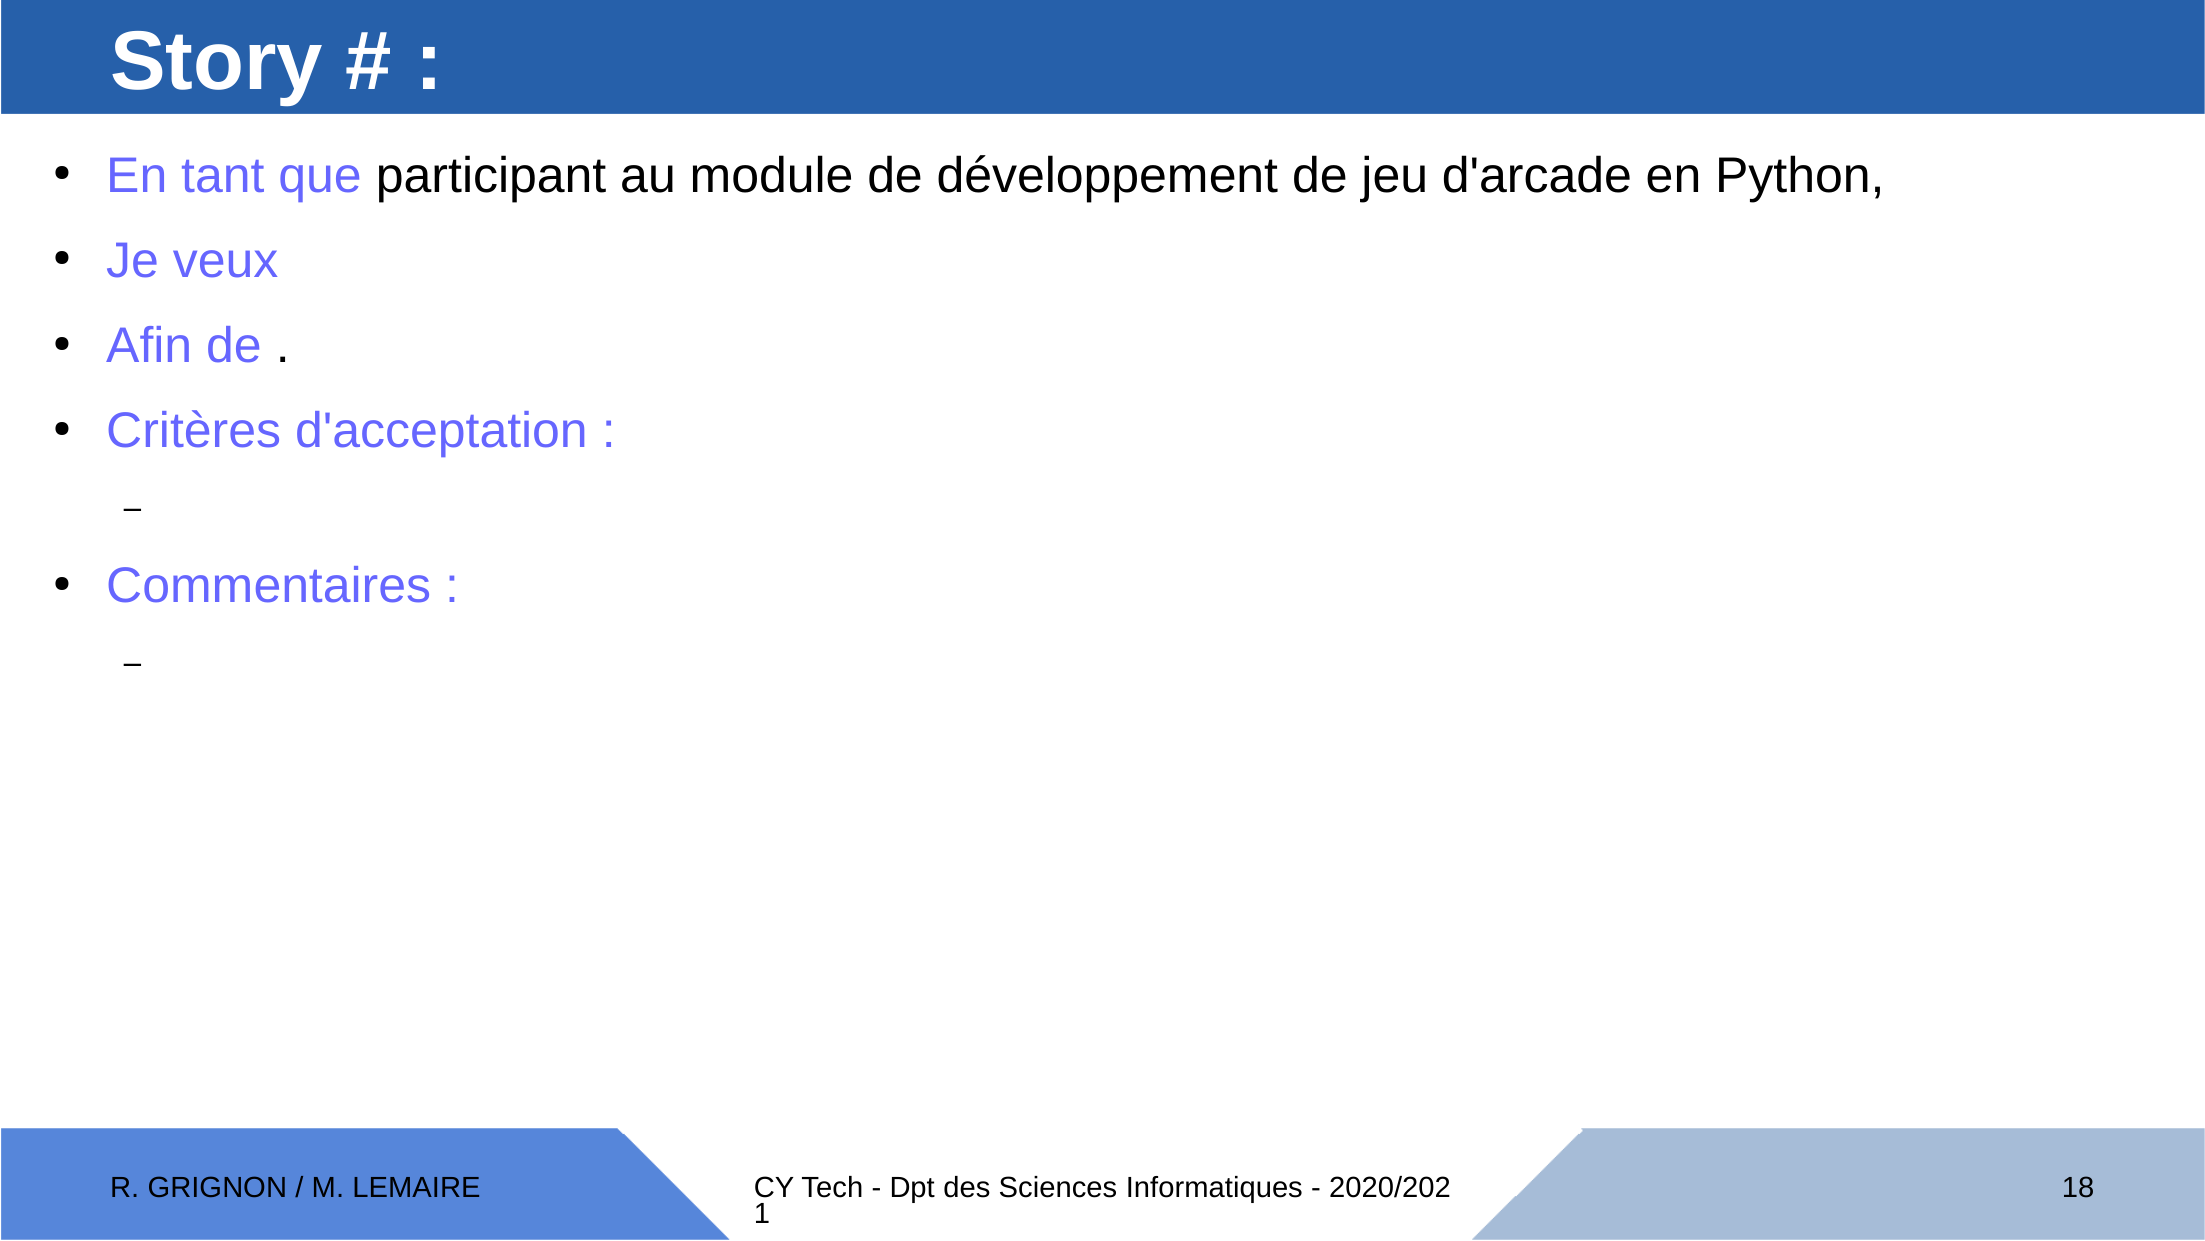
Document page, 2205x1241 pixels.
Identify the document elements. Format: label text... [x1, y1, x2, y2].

title Story # : [110, 49, 2095, 217]
list En tant que participant au module de développement de jeu d'arcade en Python, Je veux Afin de . Critères d'acceptation : Commentaires : [35, 217, 2186, 1087]
picture [0, 0, 2205, 1241]
